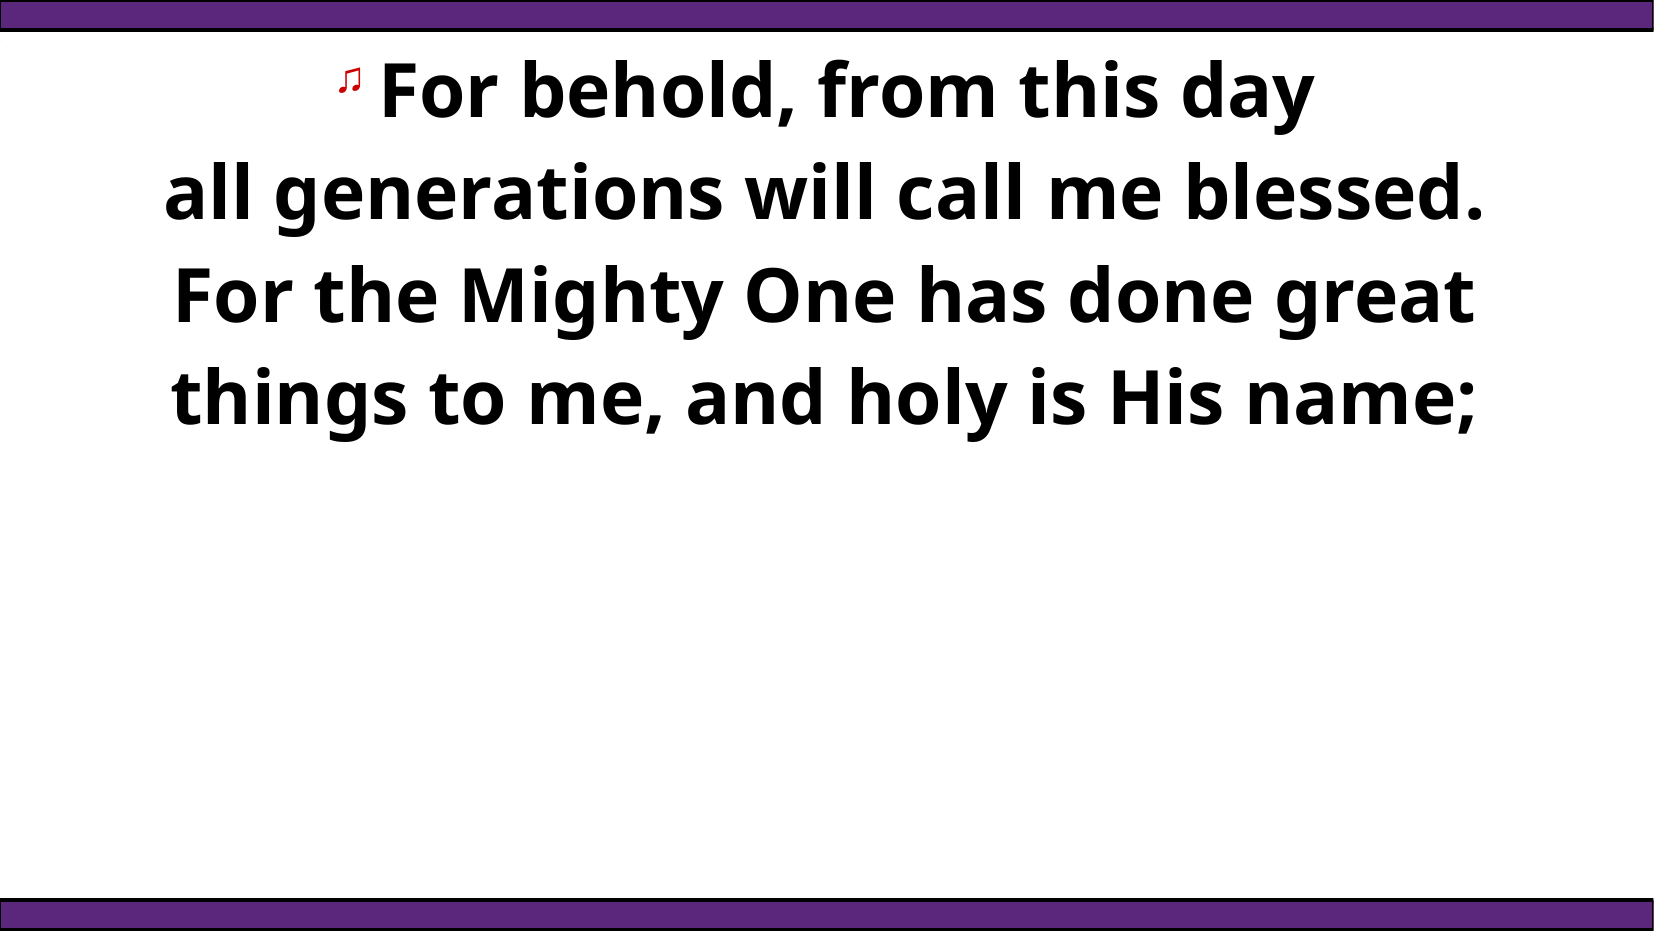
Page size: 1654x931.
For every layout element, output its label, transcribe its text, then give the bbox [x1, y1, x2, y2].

text_box ♫ For behold, from this day all generations will call me blessed. For the Mighty One has done great things to me, and holy is His name; [60, 30, 1591, 445]
text_box [0, 0, 1654, 31]
text_box [0, 900, 1654, 931]
picture [0, 31, 1654, 900]
